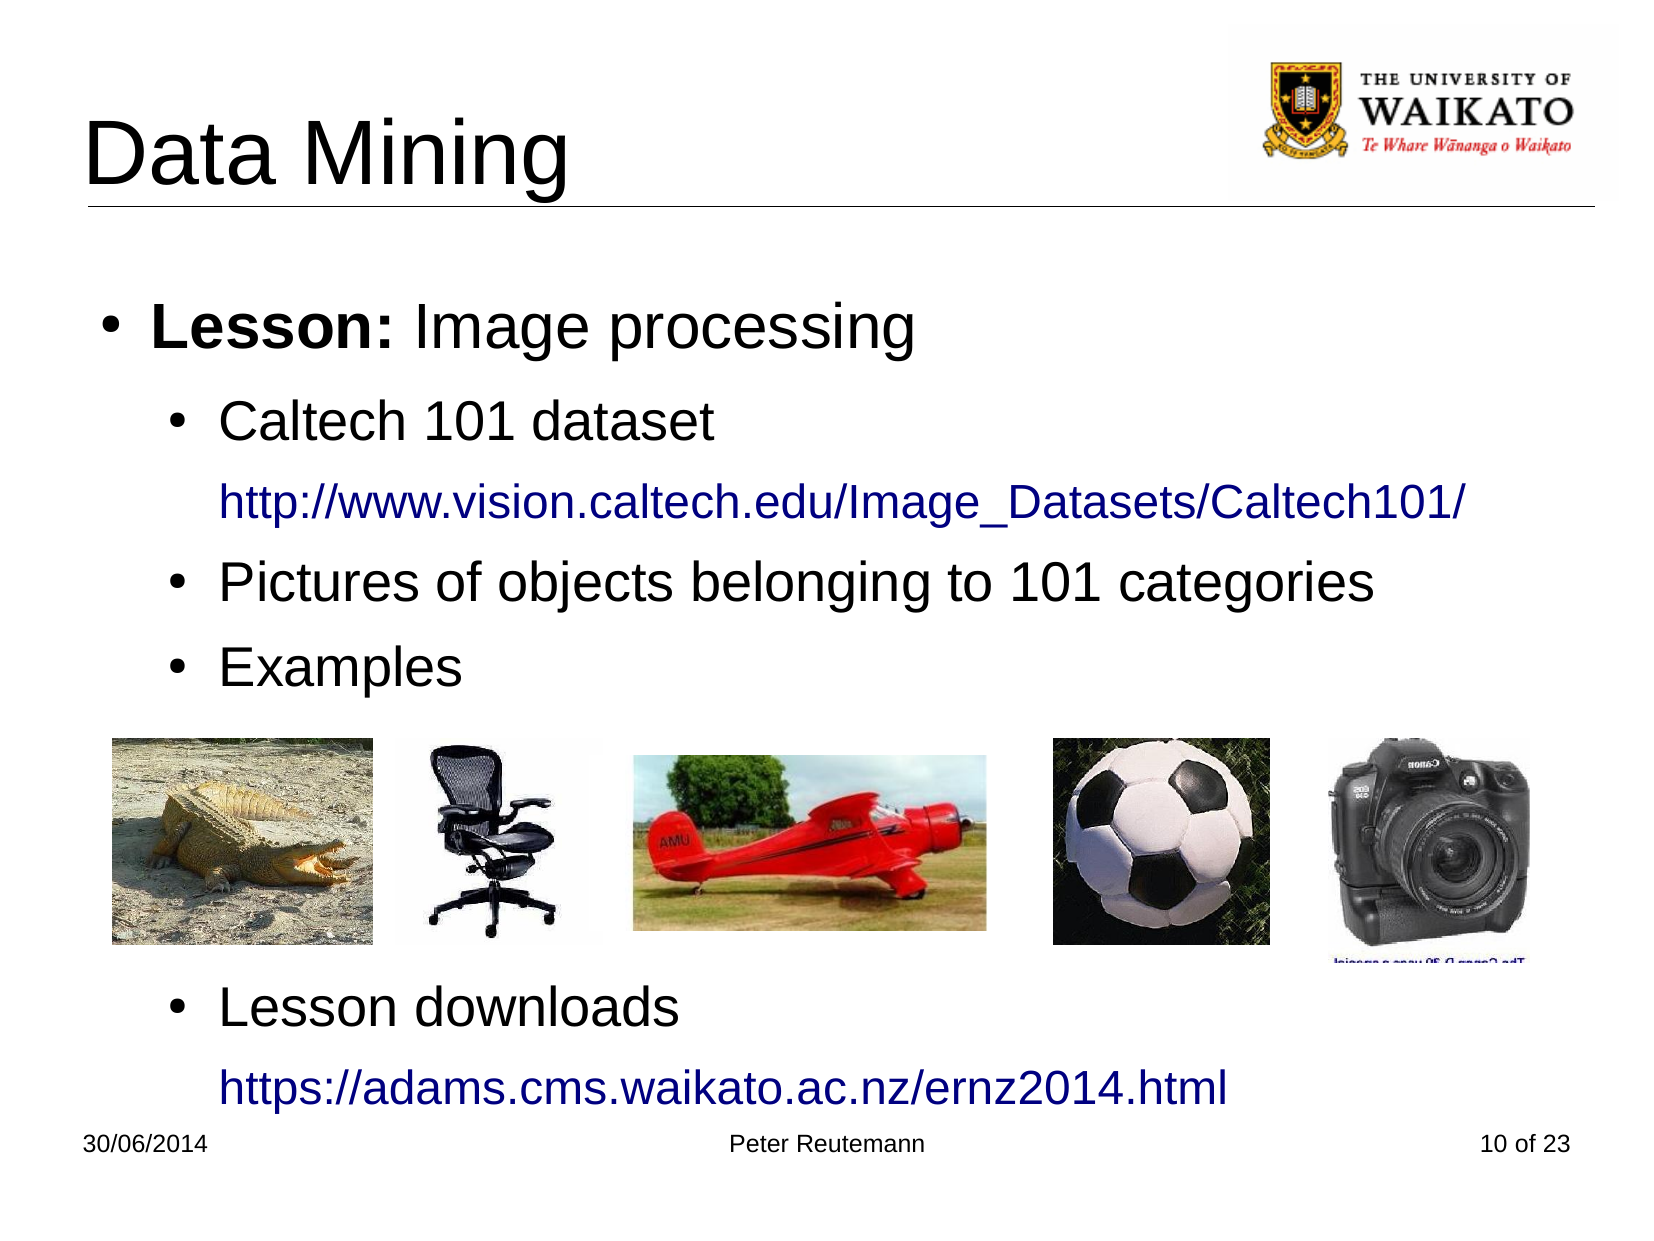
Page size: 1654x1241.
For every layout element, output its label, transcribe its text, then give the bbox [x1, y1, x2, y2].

picture [1328, 738, 1530, 963]
picture [395, 738, 1034, 945]
title Data Mining [82, 49, 1571, 257]
picture [112, 738, 373, 945]
picture [1053, 738, 1270, 945]
list Lesson: Image processing Caltech 101 dataset http://www.vision.caltech.edu/Image_Datasets/Caltech101/ Pictures of objects belonging to 101 categories Examples Lesson downloads https://adams.cms.waikato.ac.nz/ernz2014.html [82, 290, 1571, 1123]
picture [1228, 24, 1619, 201]
